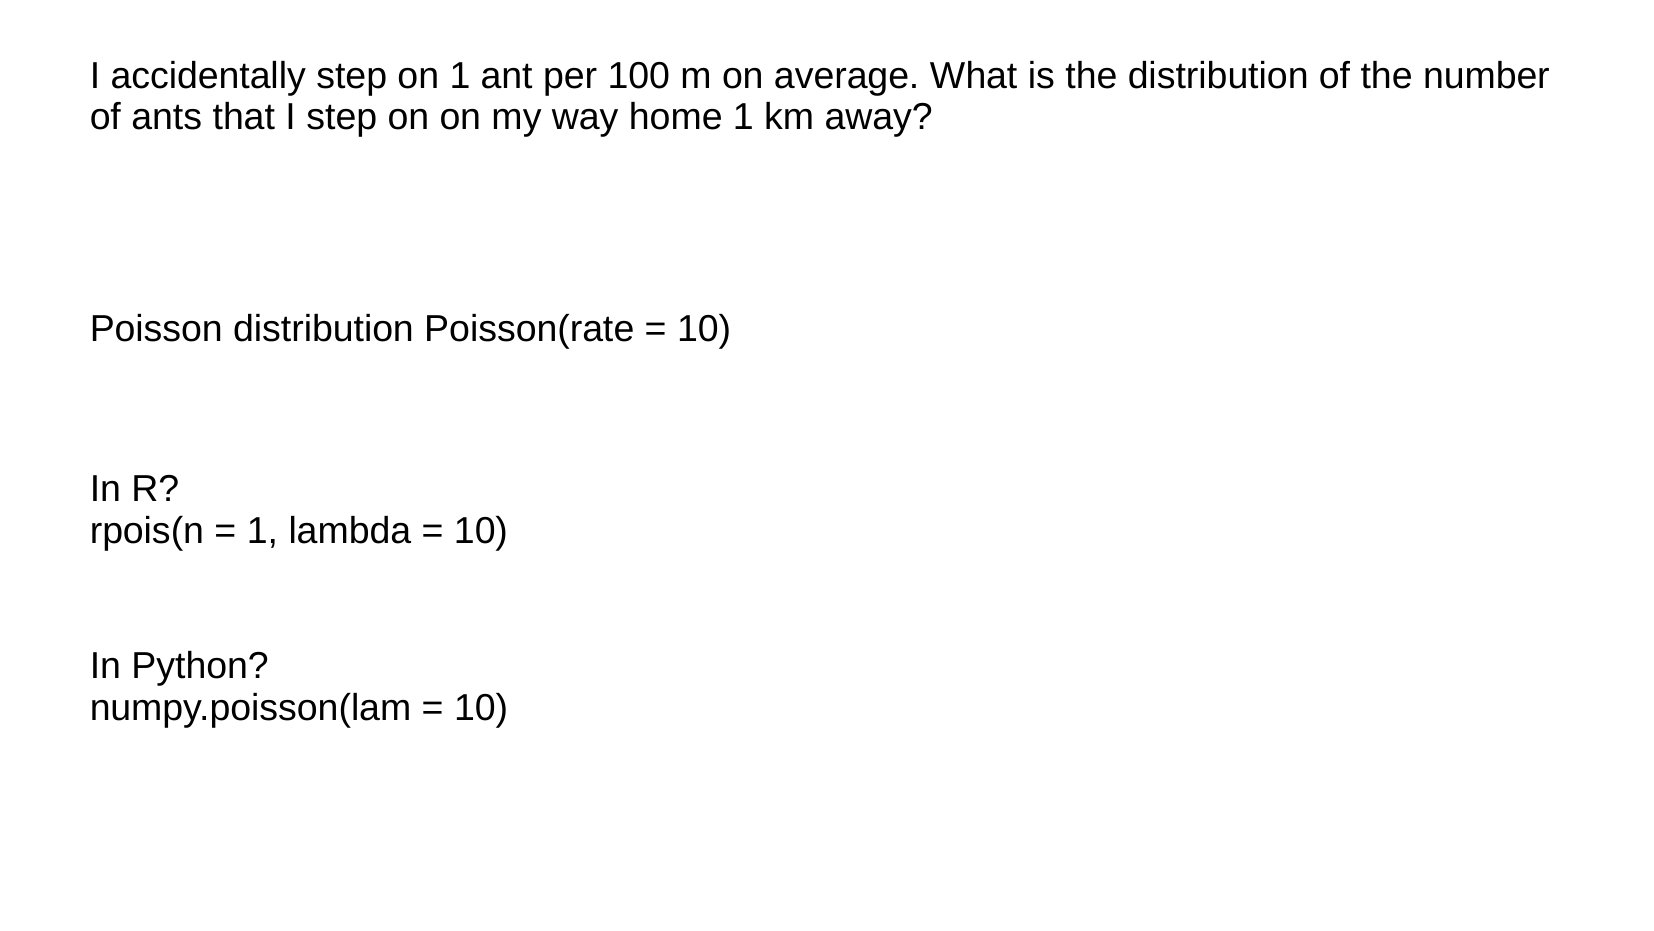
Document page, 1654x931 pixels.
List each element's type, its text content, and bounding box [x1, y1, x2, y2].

text_box Poisson distribution Poisson(rate = 10) [75, 300, 1276, 357]
text_box In R? rpois(n = 1, lambda = 10) [75, 460, 1576, 559]
text_box I accidentally step on 1 ant per 100 m on average. What is the distribution of the number of ants that I step on on my way home 1 km away? [75, 46, 1576, 146]
text_box In Python? numpy.poisson(lam = 10) [75, 637, 1576, 737]
